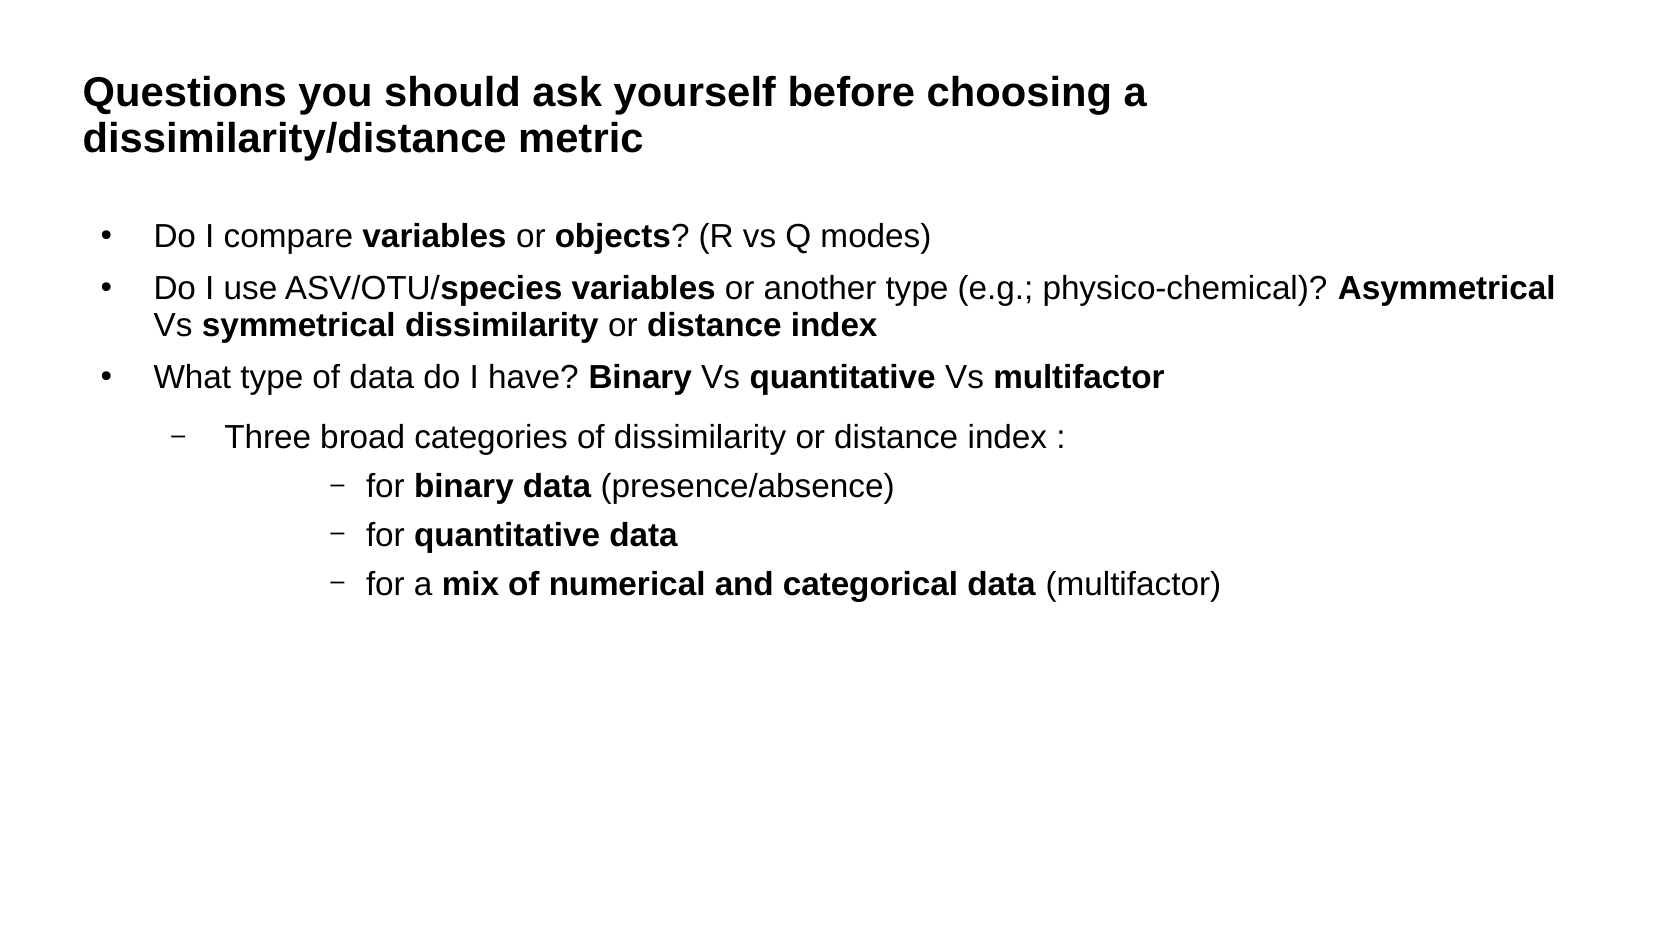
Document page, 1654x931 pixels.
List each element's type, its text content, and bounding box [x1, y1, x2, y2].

title Questions you should ask yourself before choosing a dissimilarity/distance metric [82, 37, 1571, 193]
list Do I compare variables or objects? (R vs Q modes) Do I use ASV/OTU/species variables or another type (e.g.; physico-chemical)? Asymmetrical Vs symmetrical dissimilarity or distance index What type of data do I have? Binary Vs quantitative Vs multifactor Three broad categories of dissimilarity or distance index : for binary data (presence/absence) for quantitative data for a mix of numerical and categorical data (multifactor) [82, 217, 1571, 758]
